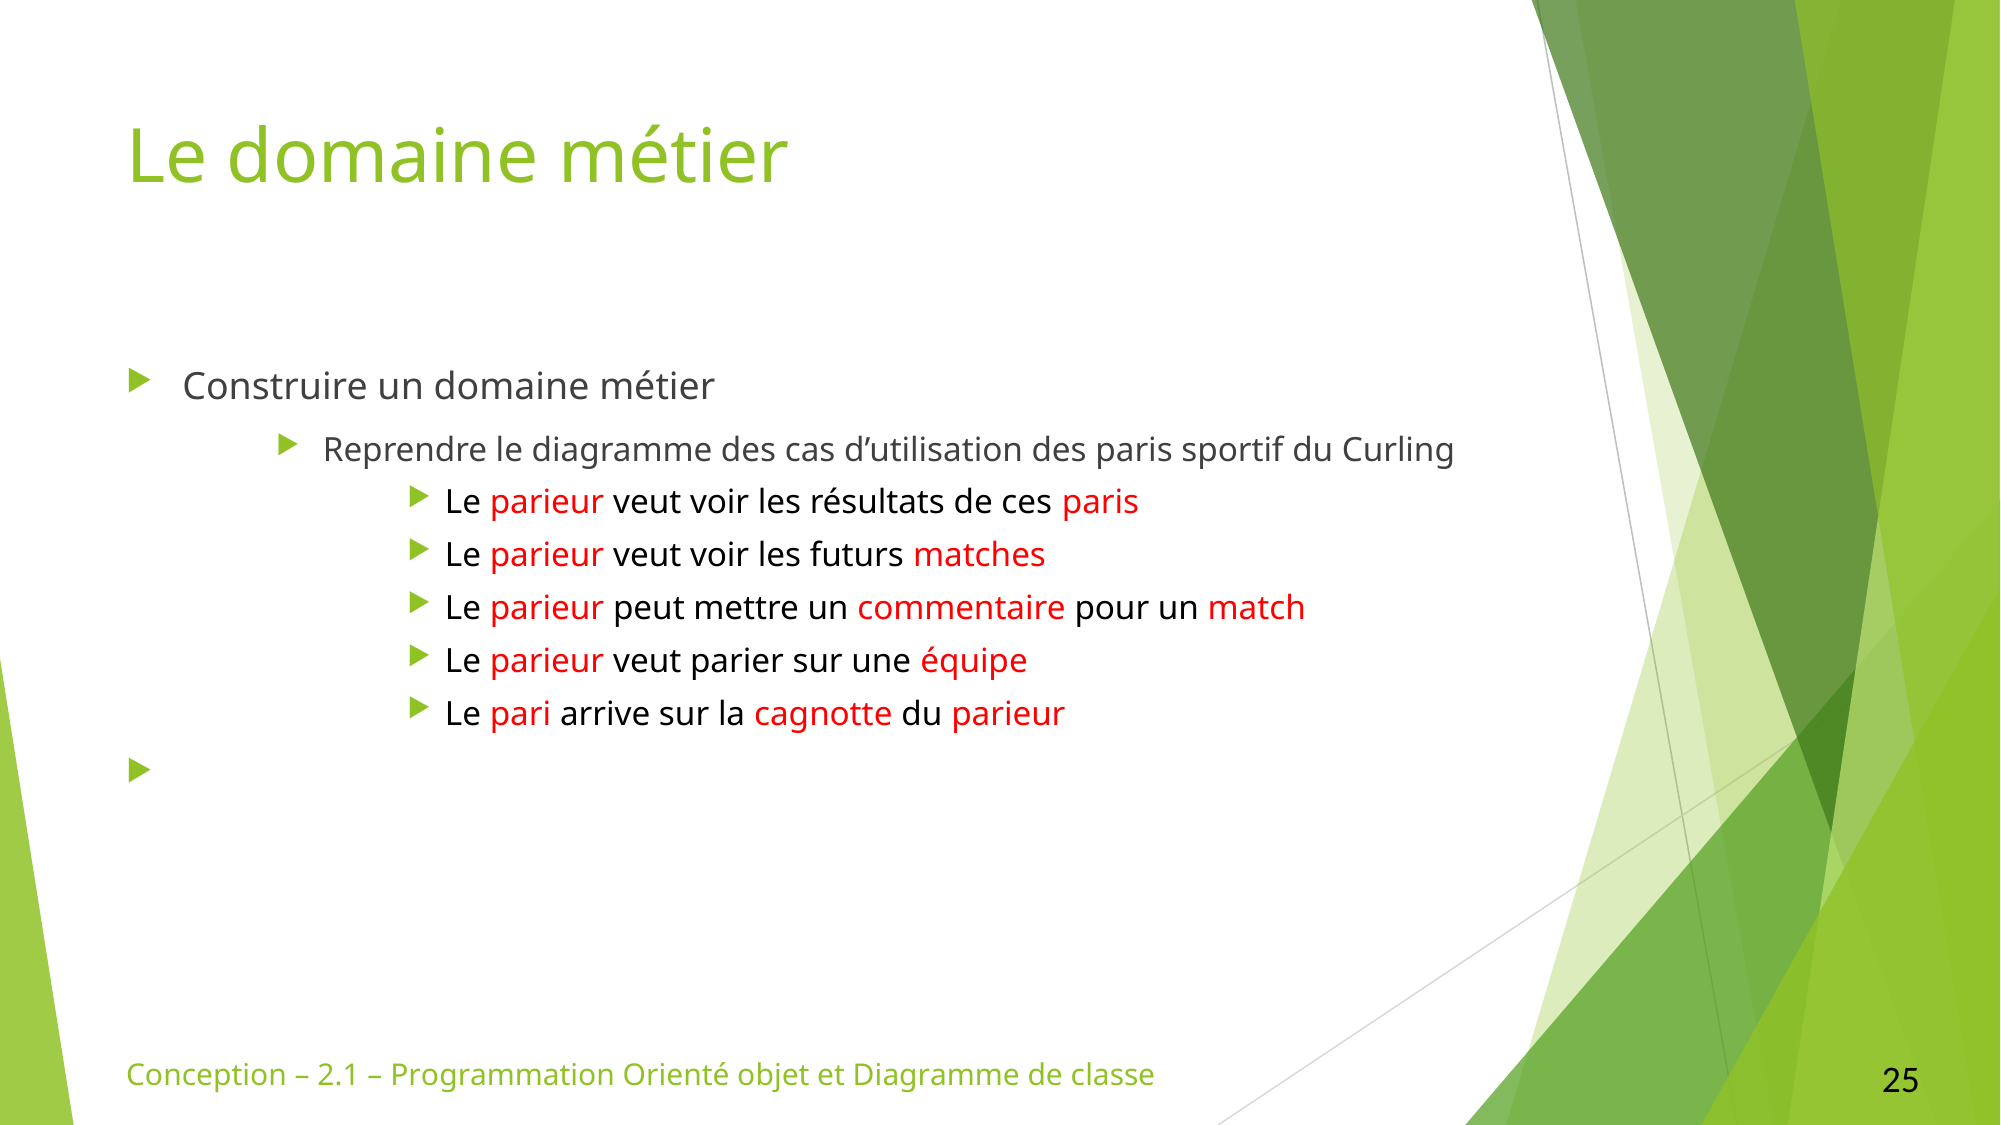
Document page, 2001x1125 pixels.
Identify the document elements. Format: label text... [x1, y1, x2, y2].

list Construire un domaine métier Reprendre le diagramme des cas d’utilisation des paris sportif du Curling Le parieur veut voir les résultats de ces paris Le parieur veut voir les futurs matches Le parieur peut mettre un commentaire pour un match Le parieur veut parier sur une équipe Le pari arrive sur la cagnotte du parieur [111, 354, 1522, 992]
title Le domaine métier [111, 99, 1522, 317]
text_box [1866, 1047, 1979, 1108]
text_box Conception – 2.1 – Programmation Orienté objet et Diagramme de classe [111, 1047, 1210, 1109]
